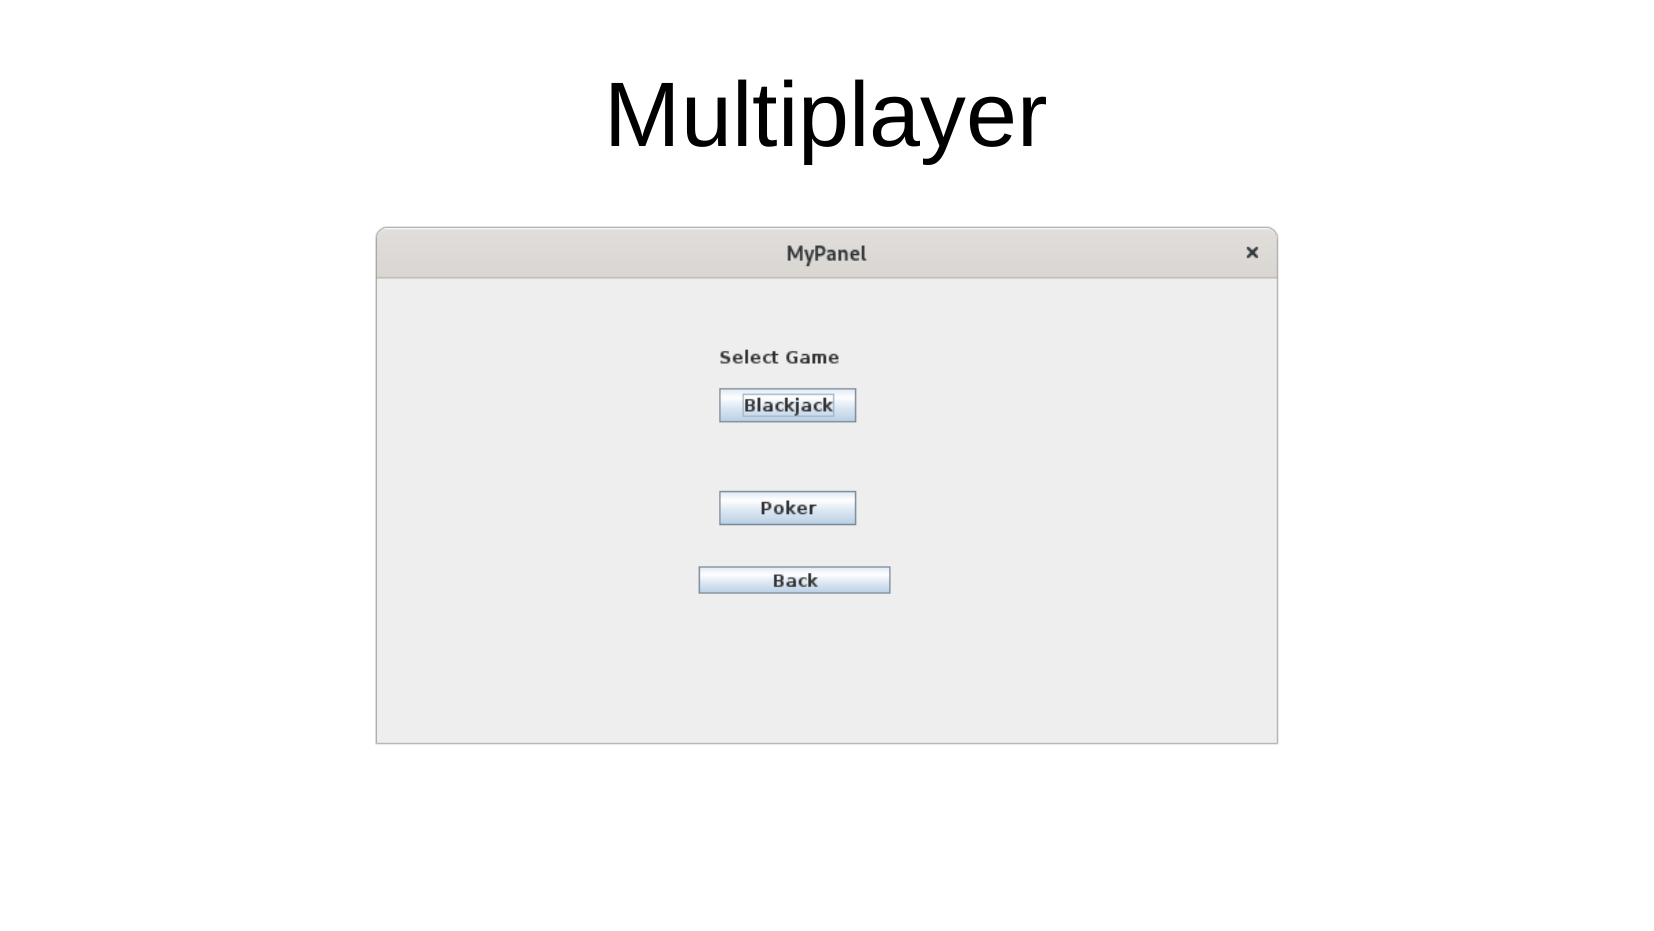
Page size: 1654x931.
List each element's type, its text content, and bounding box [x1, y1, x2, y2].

title Multiplayer [82, 37, 1571, 193]
picture [363, 217, 1291, 758]
